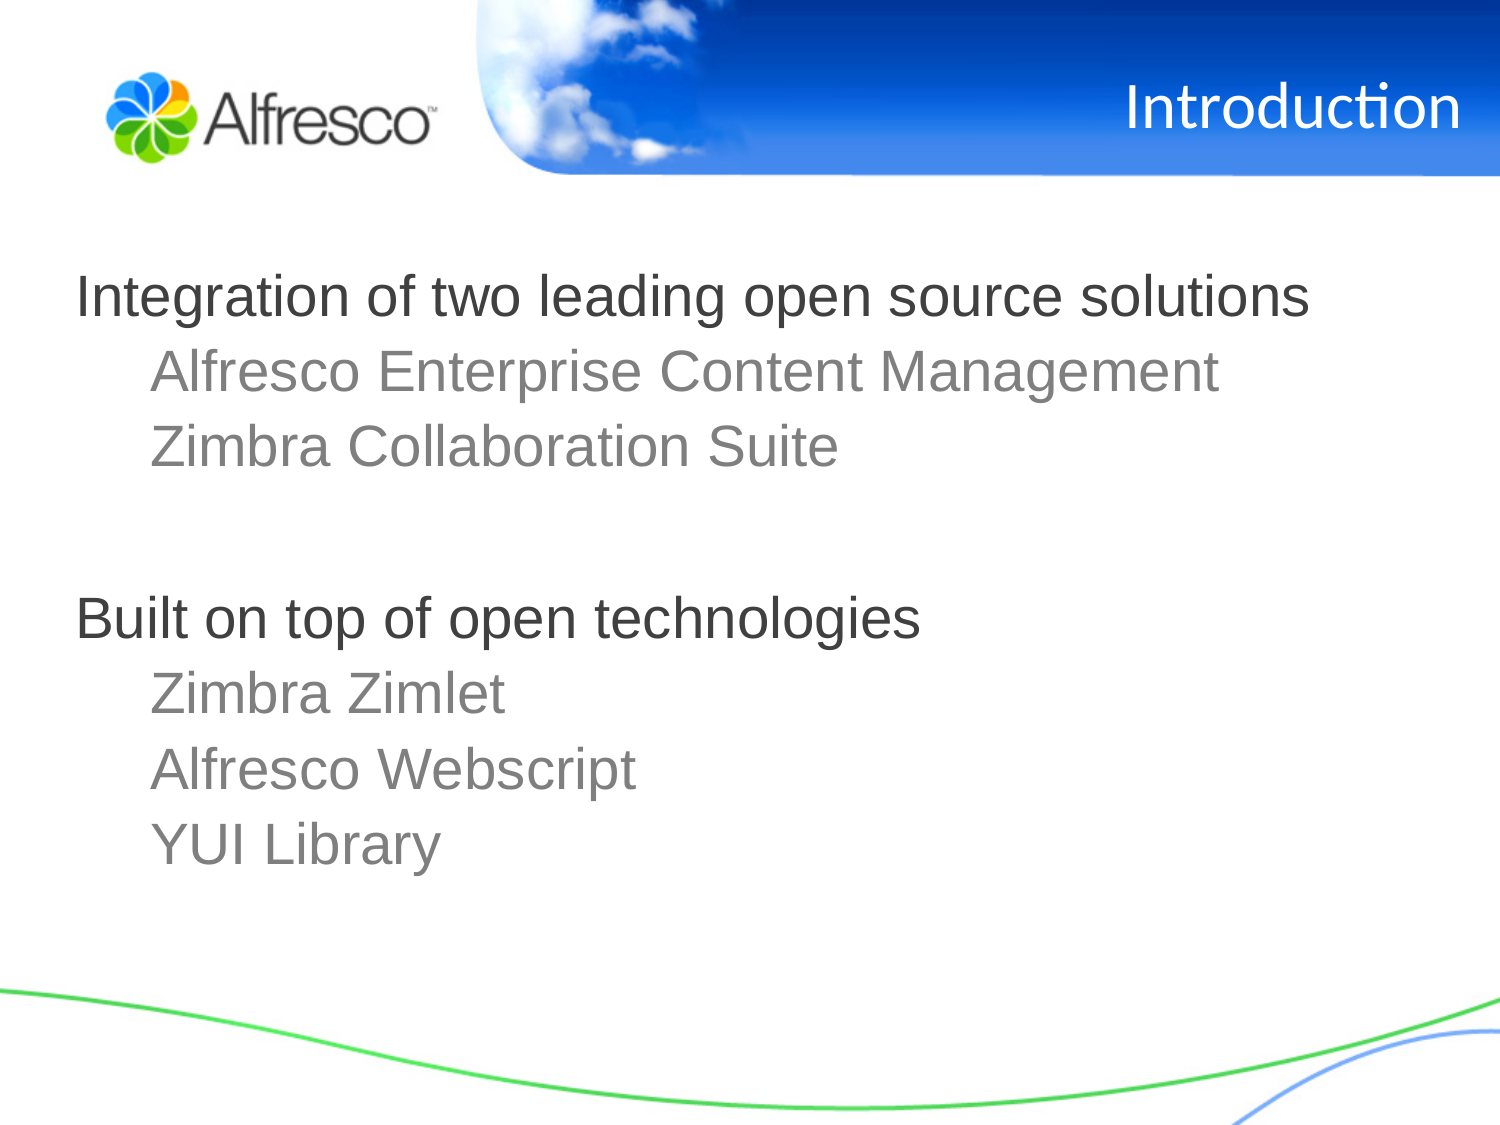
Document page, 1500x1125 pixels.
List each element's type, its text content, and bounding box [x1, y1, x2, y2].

picture [0, 0, 1500, 1125]
title Introduction [487, 37, 1463, 188]
list Integration of two leading open source solutions Alfresco Enterprise Content Management Zimbra Collaboration Suite Built on top of open technologies Zimbra Zimlet Alfresco Webscript YUI Library [75, 263, 1425, 1006]
